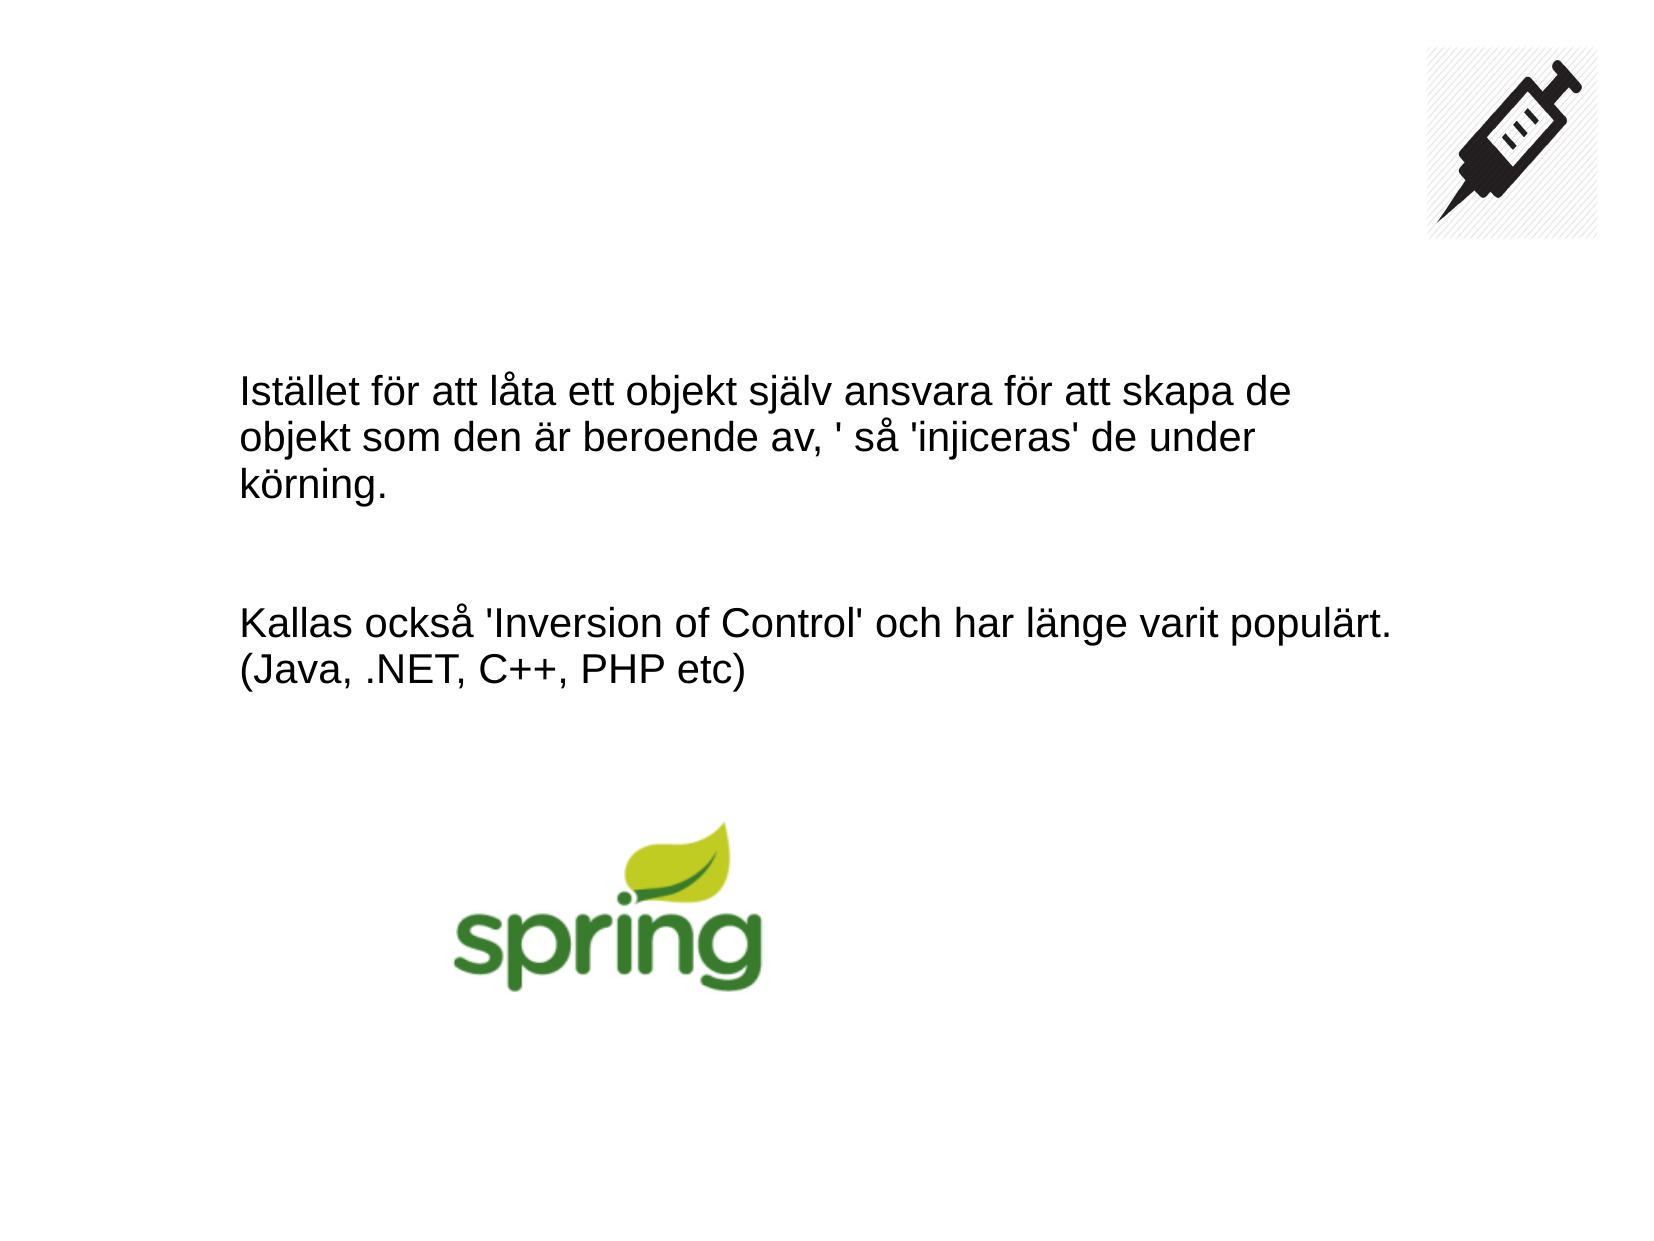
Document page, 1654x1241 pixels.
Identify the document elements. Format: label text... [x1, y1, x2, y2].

text_box Istället för att låta ett objekt själv ansvara för att skapa de objekt som den är beroende av, ' så 'injiceras' de under körning. Kallas också 'Inversion of Control' och har länge varit populärt. (Java, .NET, C++, PHP etc) [224, 360, 1411, 841]
picture [1425, 45, 1599, 241]
picture [391, 794, 825, 1036]
